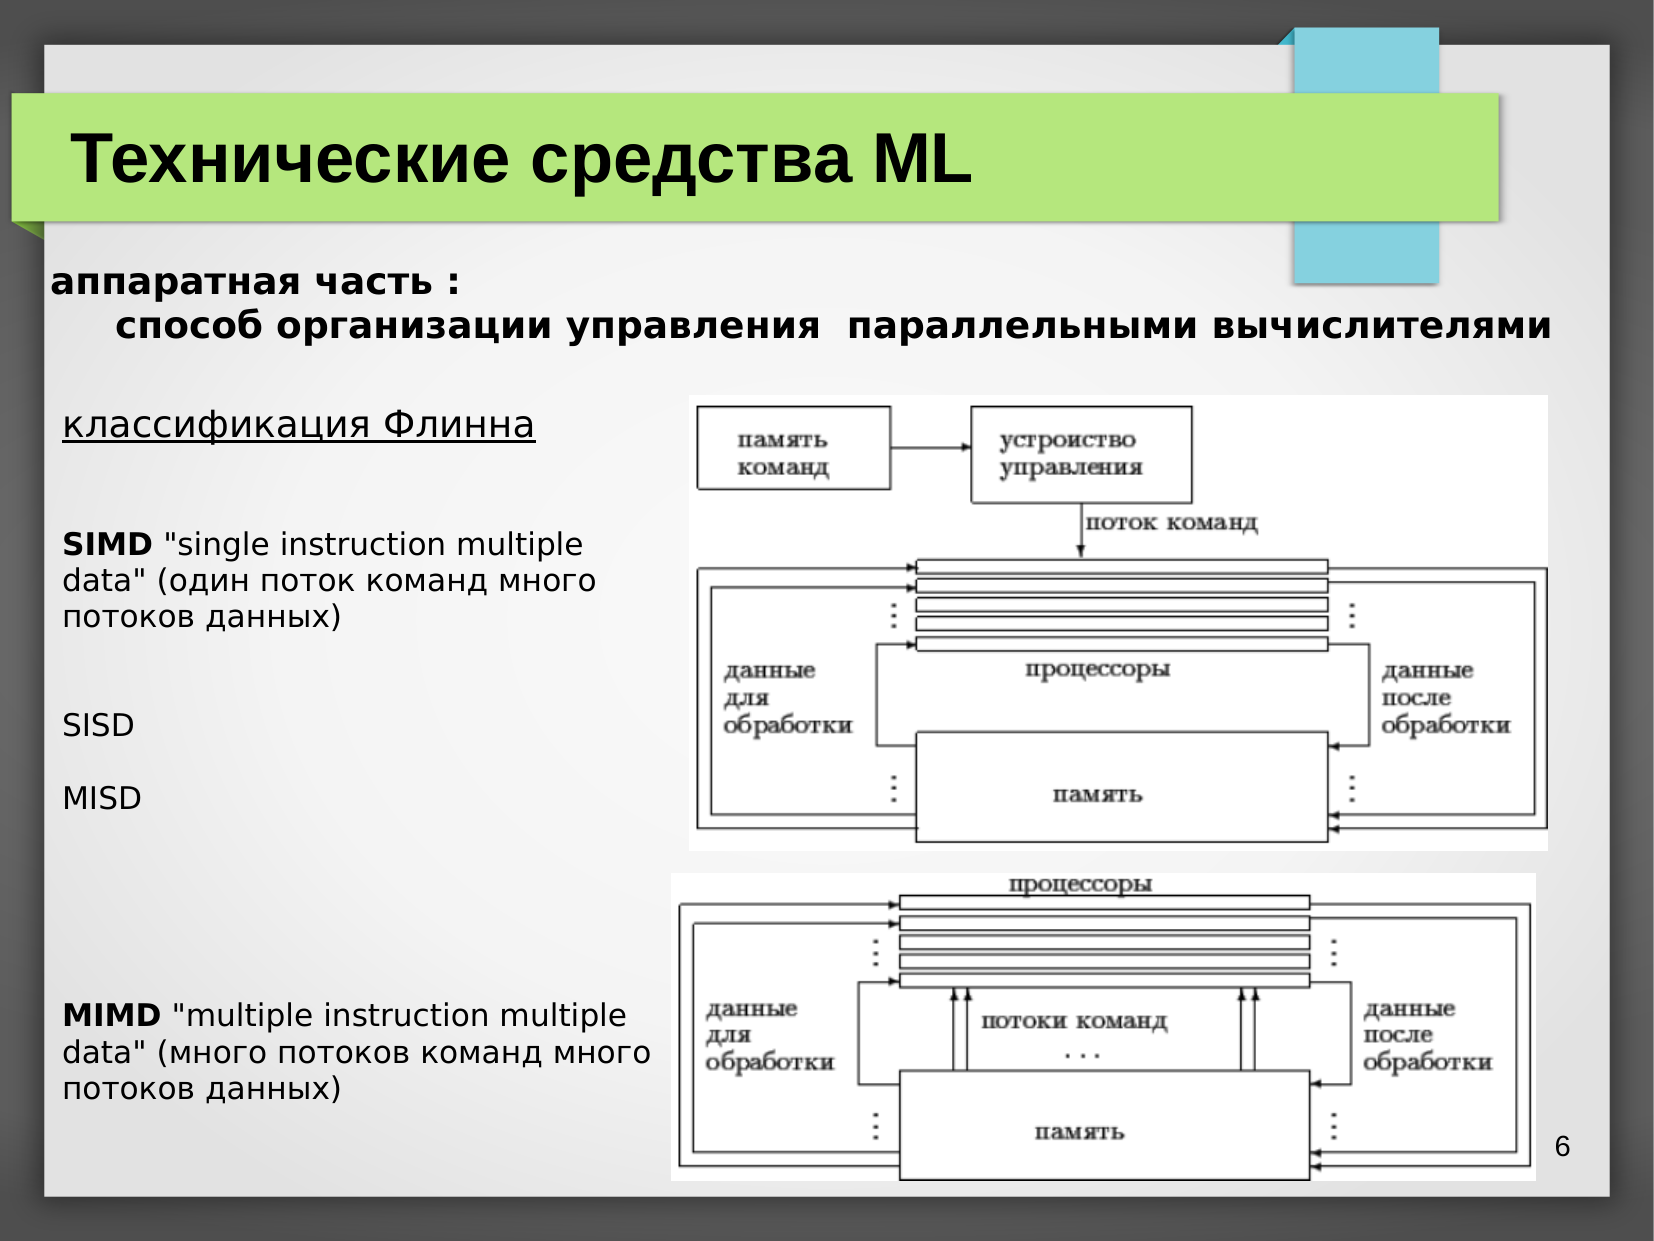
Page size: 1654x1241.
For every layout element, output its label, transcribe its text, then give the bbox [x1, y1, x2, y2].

text_box аппаратная часть : способ организации управления параллельными вычислителями [35, 252, 1595, 355]
picture [0, 0, 1654, 1241]
title Технические средства ML [70, 118, 1205, 199]
text_box классификация Флинна SIMD "single instruction multiple data" (один поток команд много потоков данных) SISD MISD MIMD "multiple instruction multiple data" (много потоков команд много потоков данных) [47, 395, 690, 1164]
